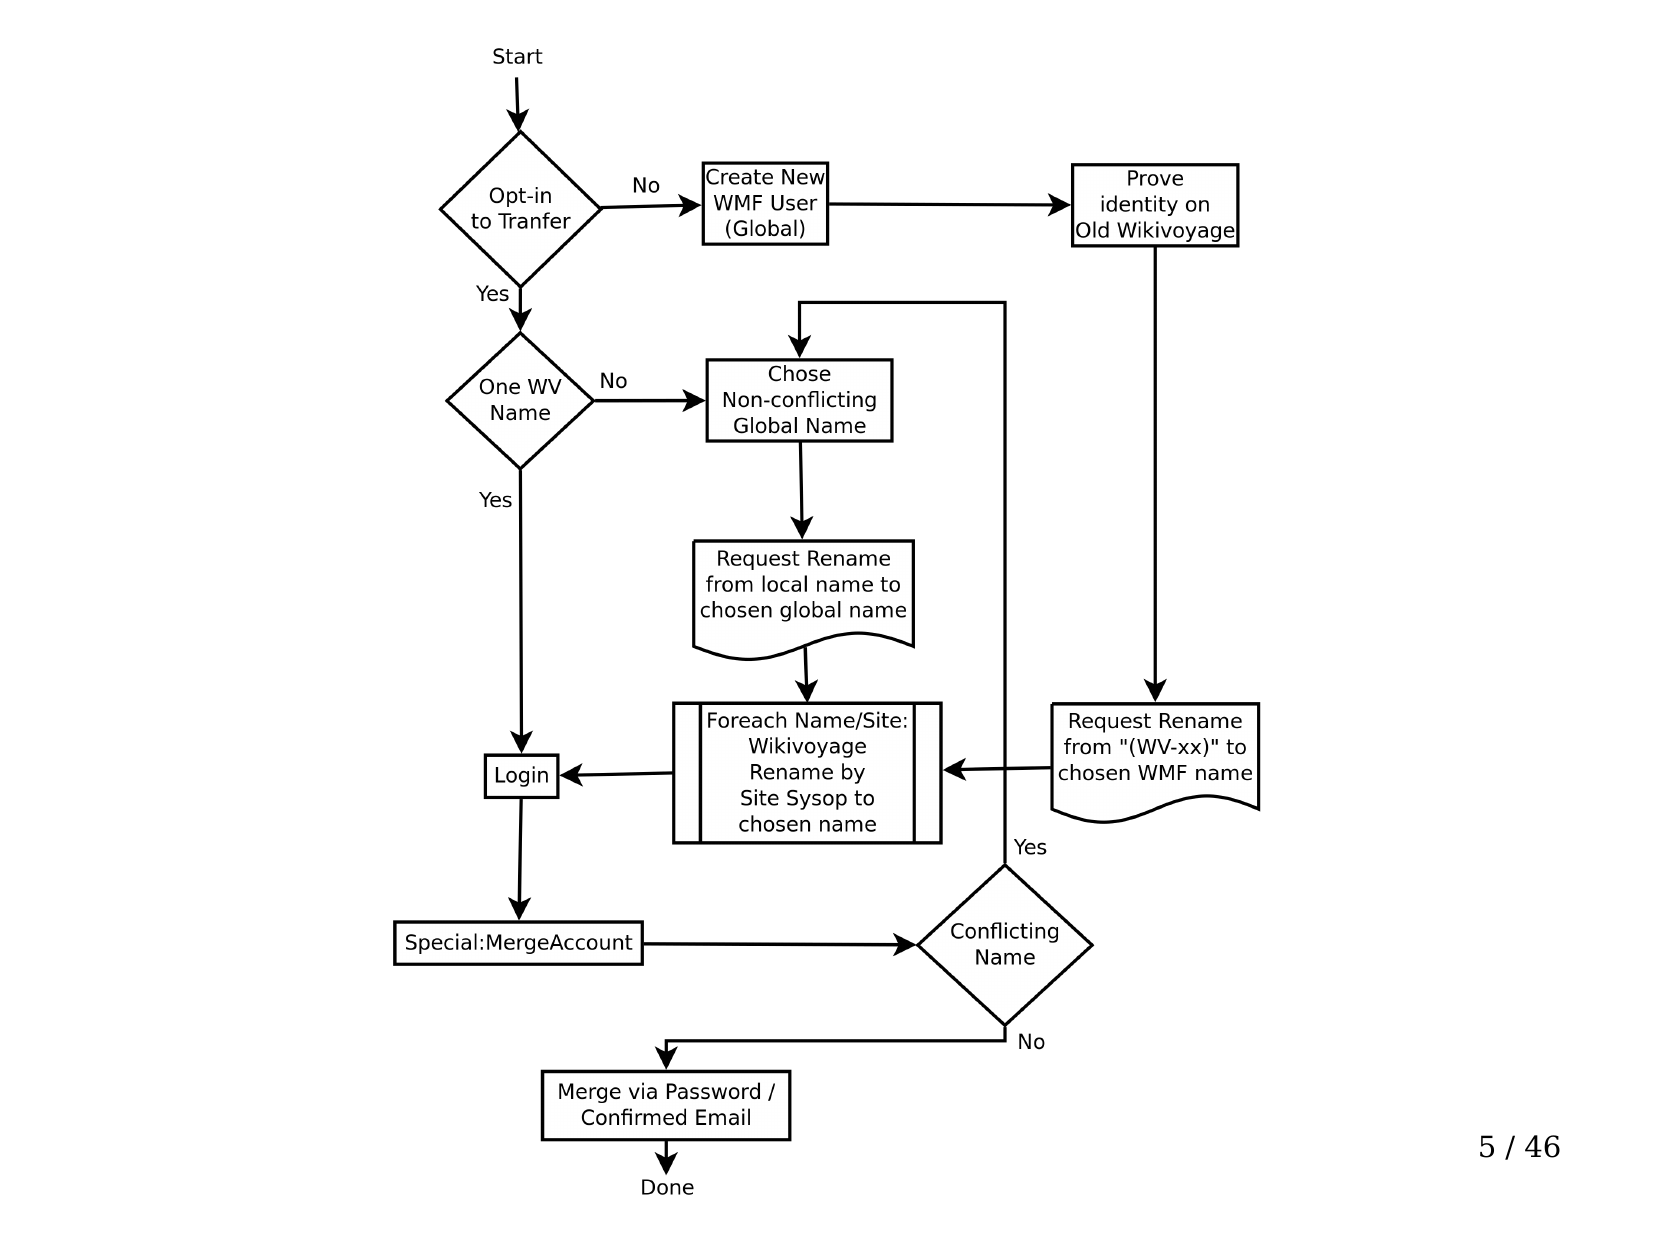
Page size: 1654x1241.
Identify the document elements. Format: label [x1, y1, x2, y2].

picture [393, 44, 1261, 1201]
